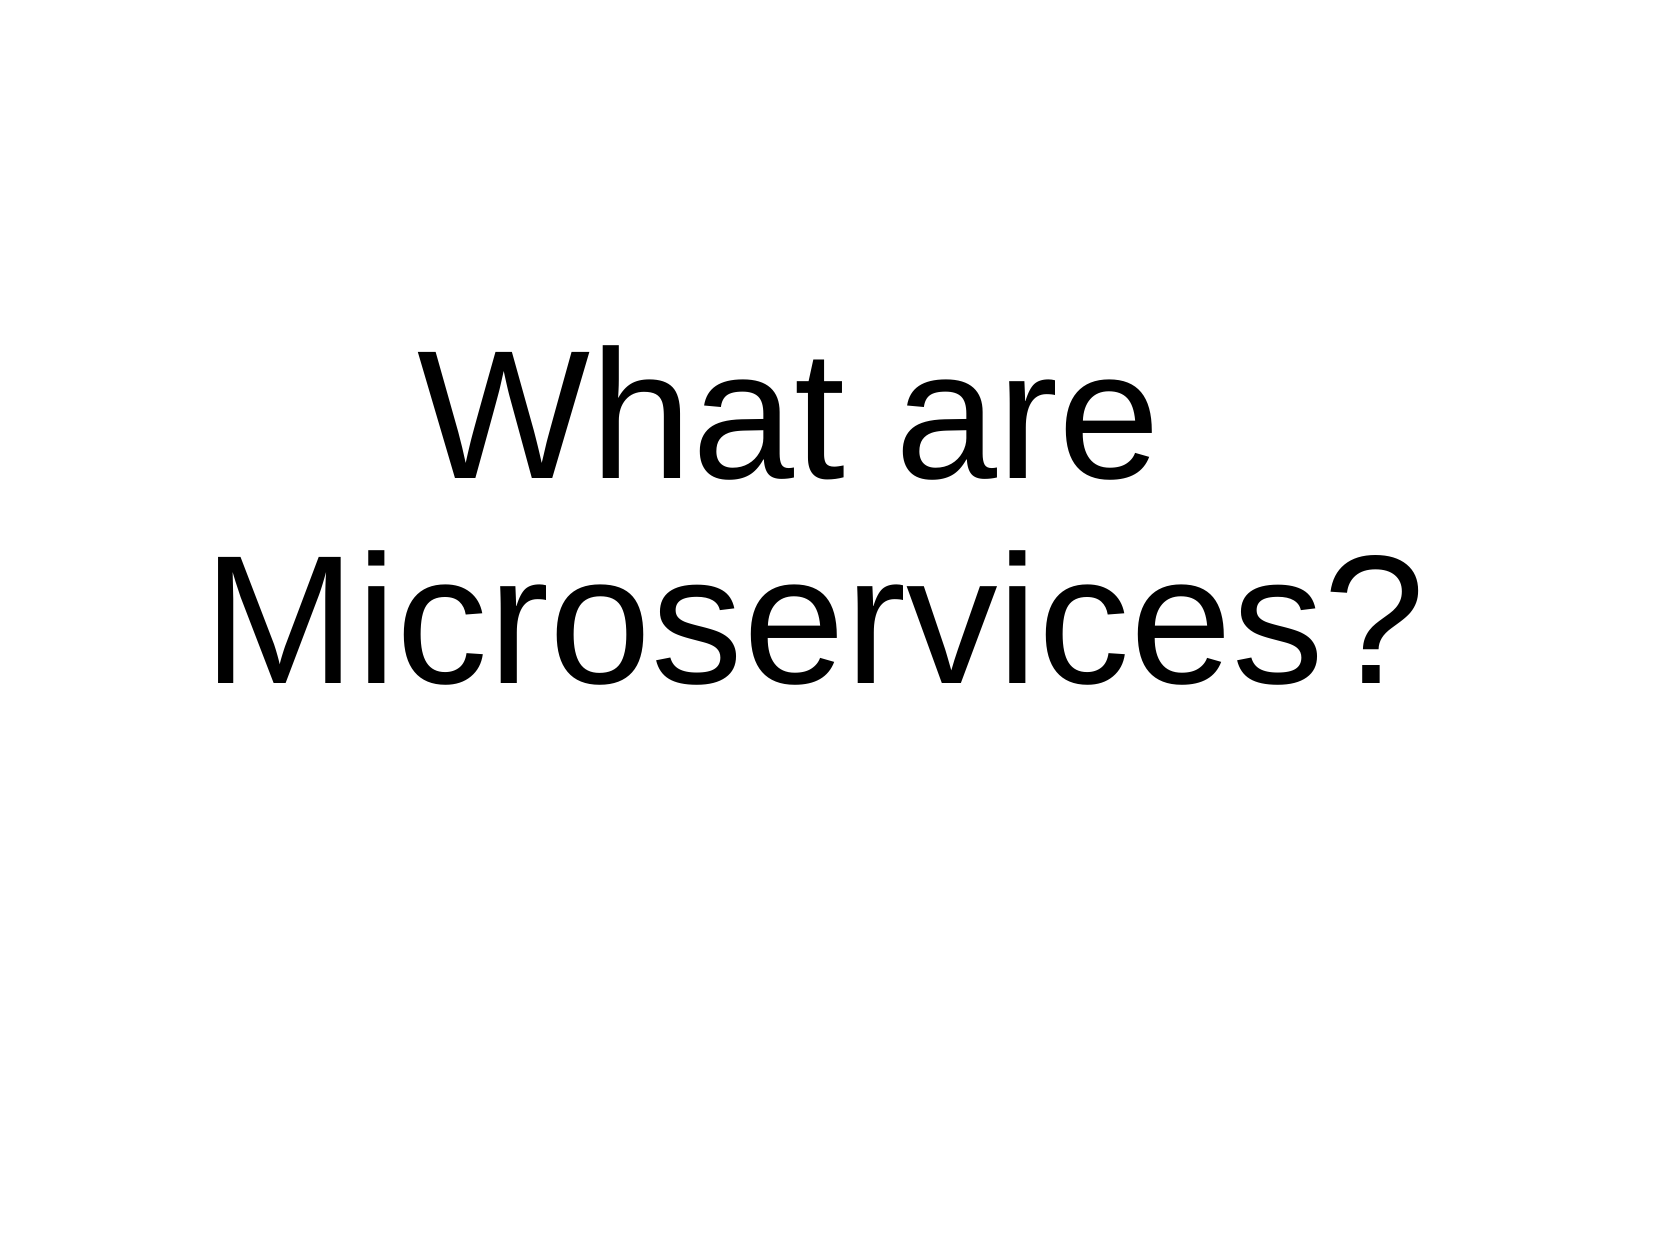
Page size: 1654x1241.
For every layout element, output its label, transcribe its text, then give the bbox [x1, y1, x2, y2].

text_box What are Microservices? [70, 305, 1560, 935]
